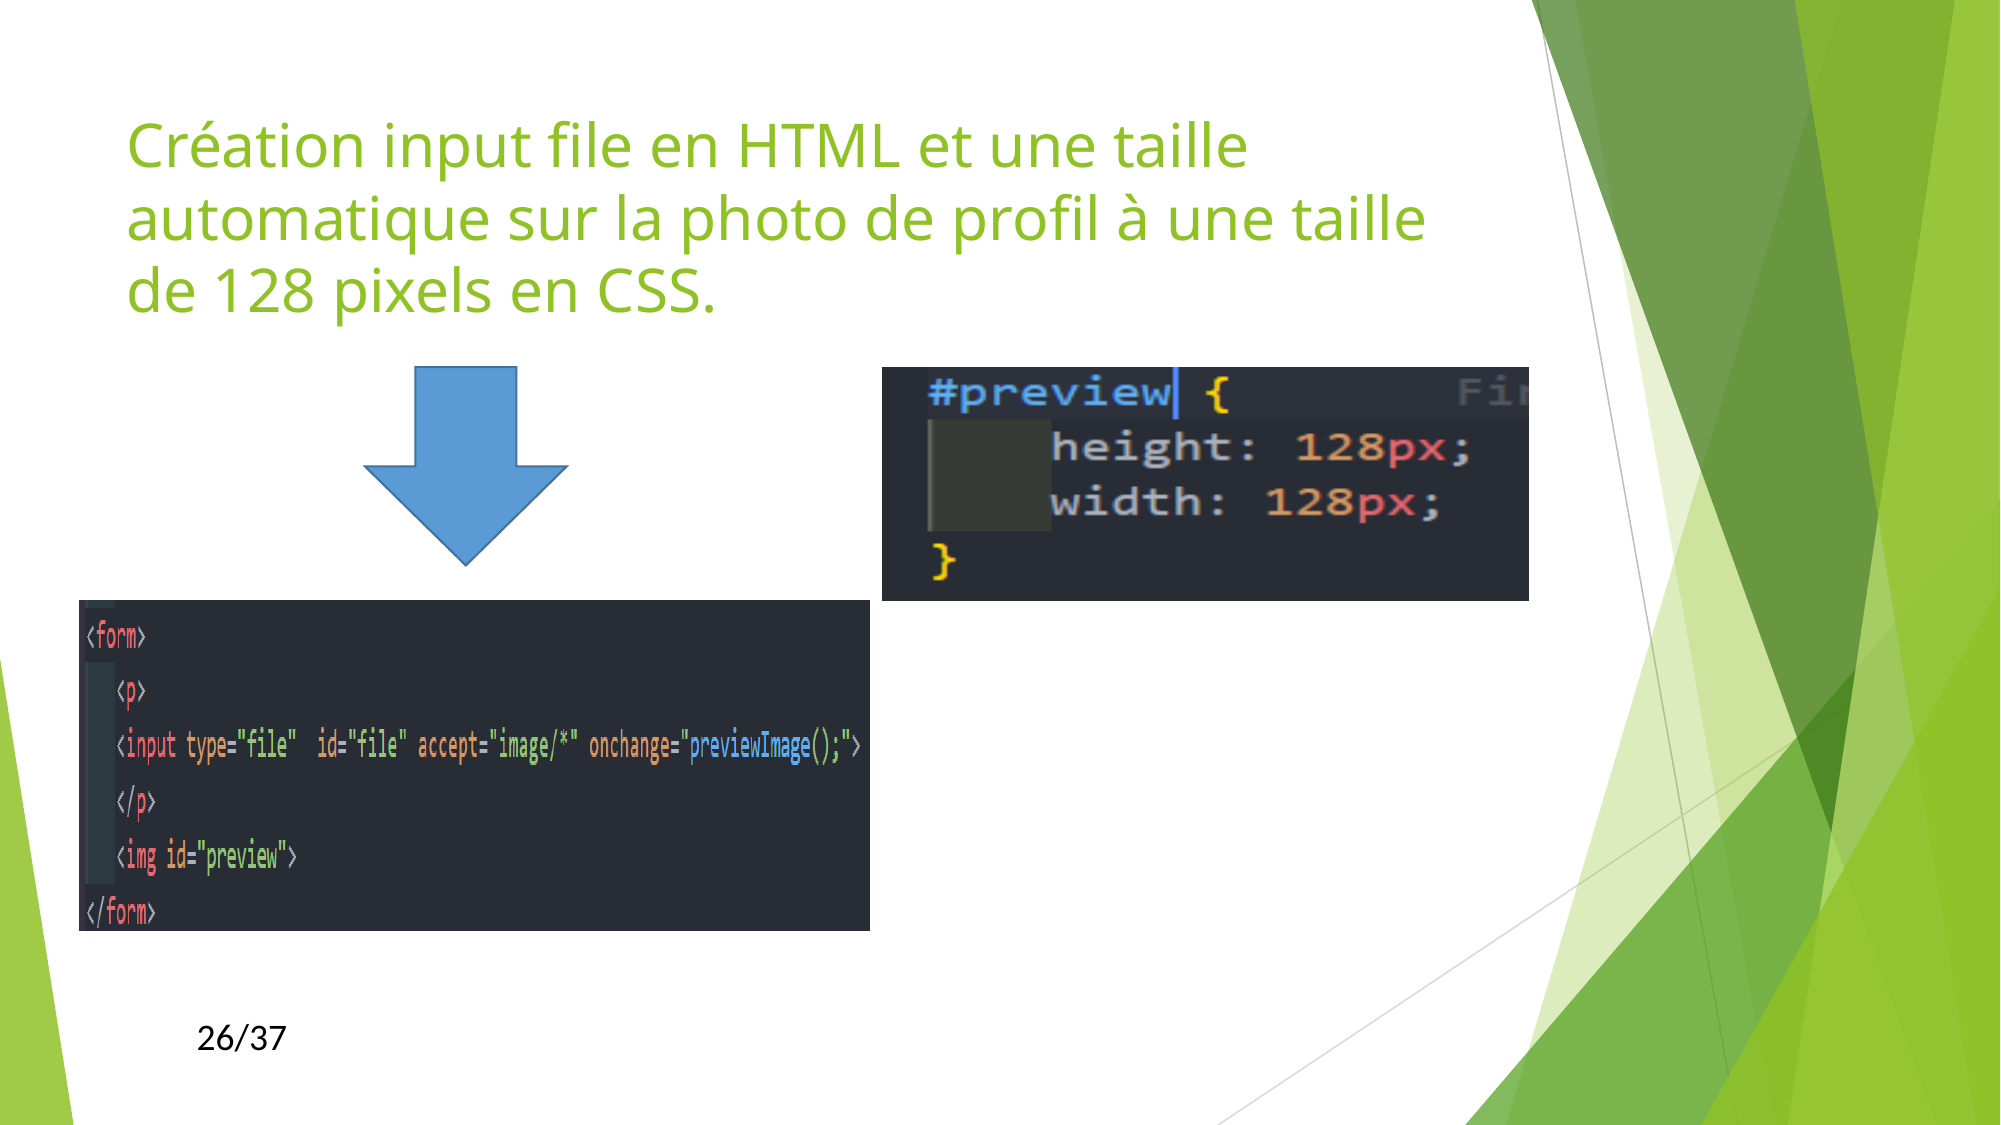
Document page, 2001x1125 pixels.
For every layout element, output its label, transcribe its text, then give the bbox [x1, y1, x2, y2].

picture [79, 600, 870, 931]
text_box [364, 367, 567, 566]
text_box 26/37 [181, 1005, 378, 1066]
picture [882, 367, 1529, 601]
title Création input file en HTML et une taille automatique sur la photo de profil à une taille de 128 pixels en CSS. [111, 99, 1512, 347]
